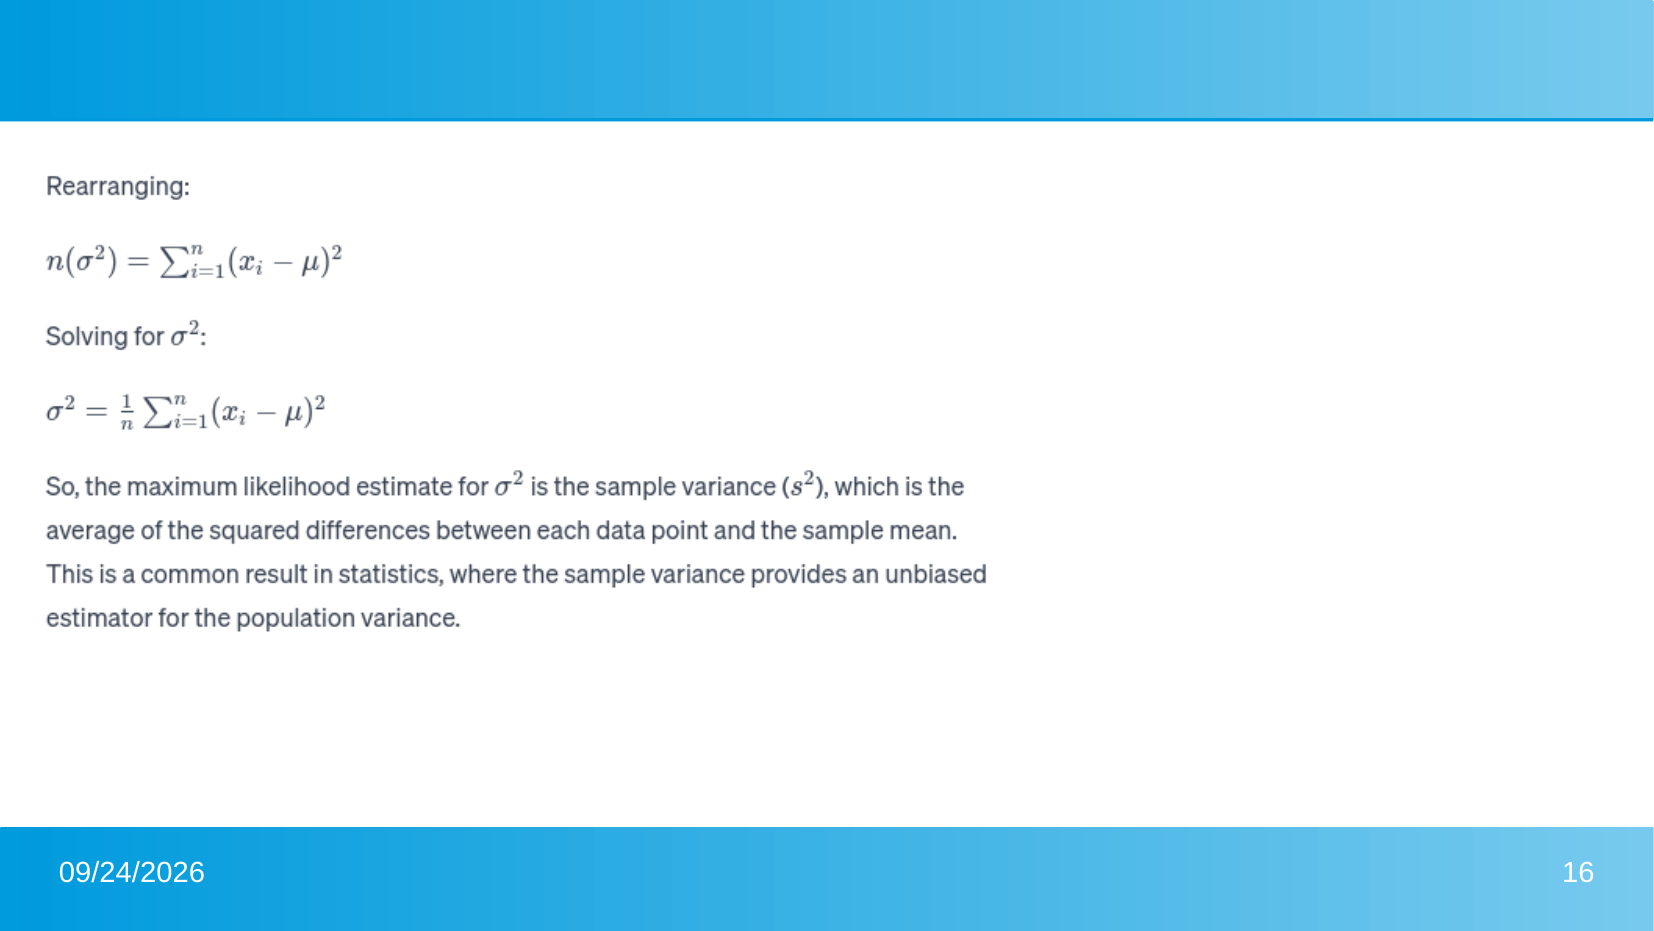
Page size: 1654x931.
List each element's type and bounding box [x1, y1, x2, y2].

picture [37, 153, 997, 638]
